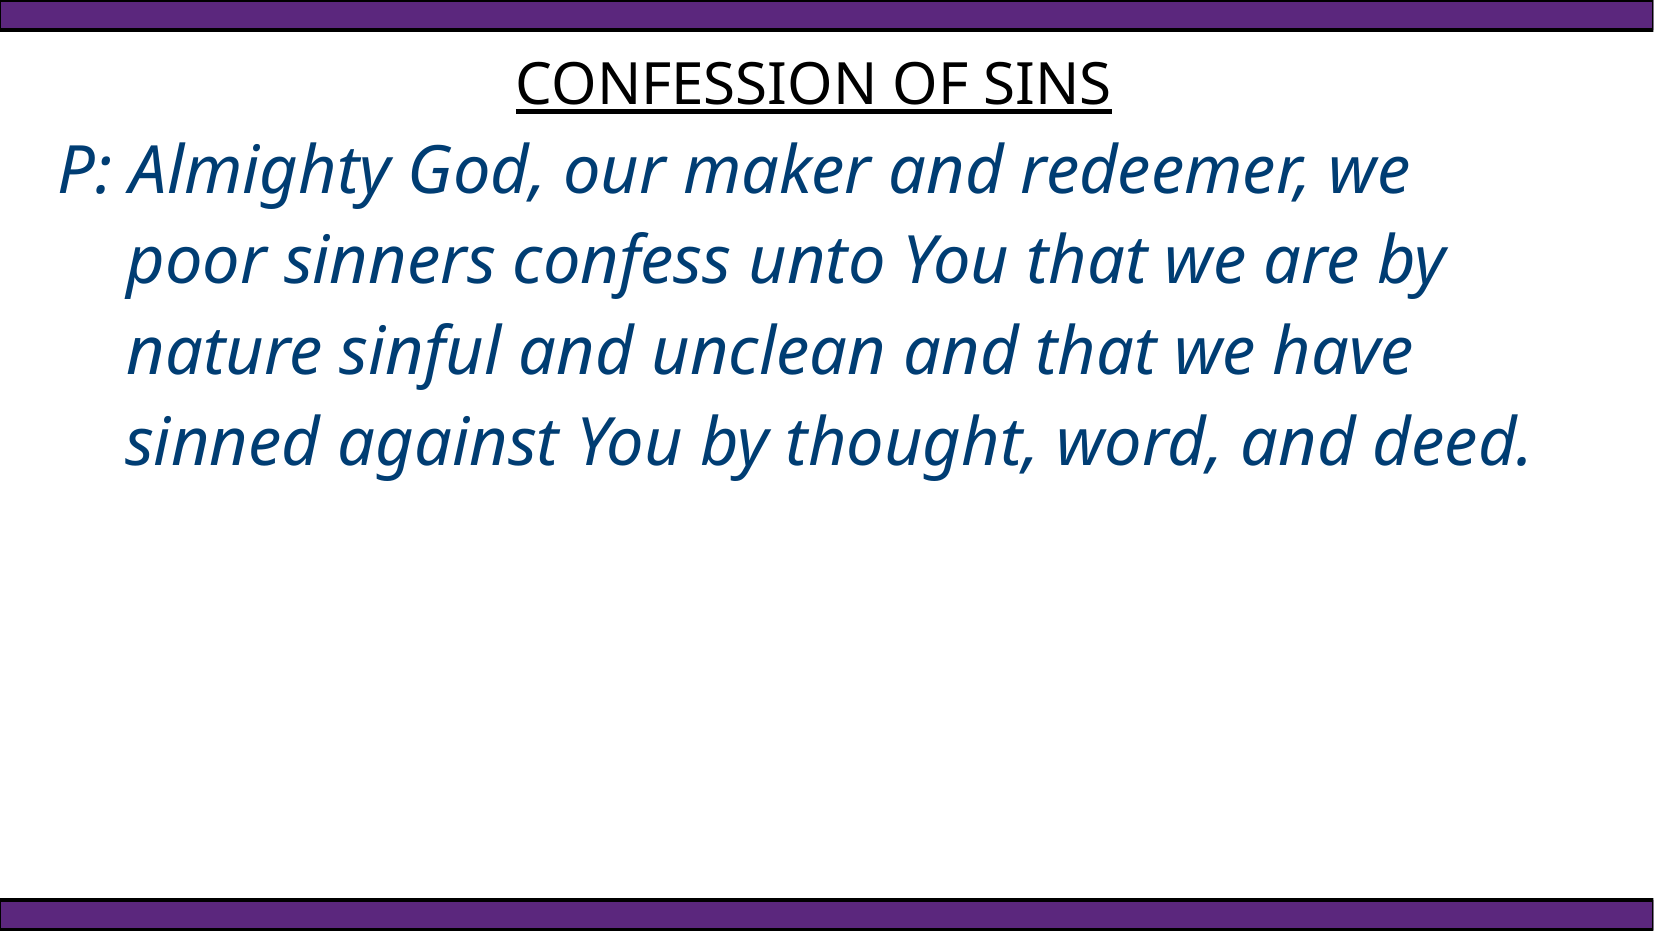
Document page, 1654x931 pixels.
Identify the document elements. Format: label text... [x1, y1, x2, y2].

text_box [0, 0, 1654, 31]
text_box [0, 900, 1654, 931]
text_box CONFESSION OF SINS P: Almighty God, our maker and redeemer, we poor sinners confess unto You that we are by nature sinful and unclean and that we have sinned against You by thought, word, and deed. [41, 35, 1587, 483]
